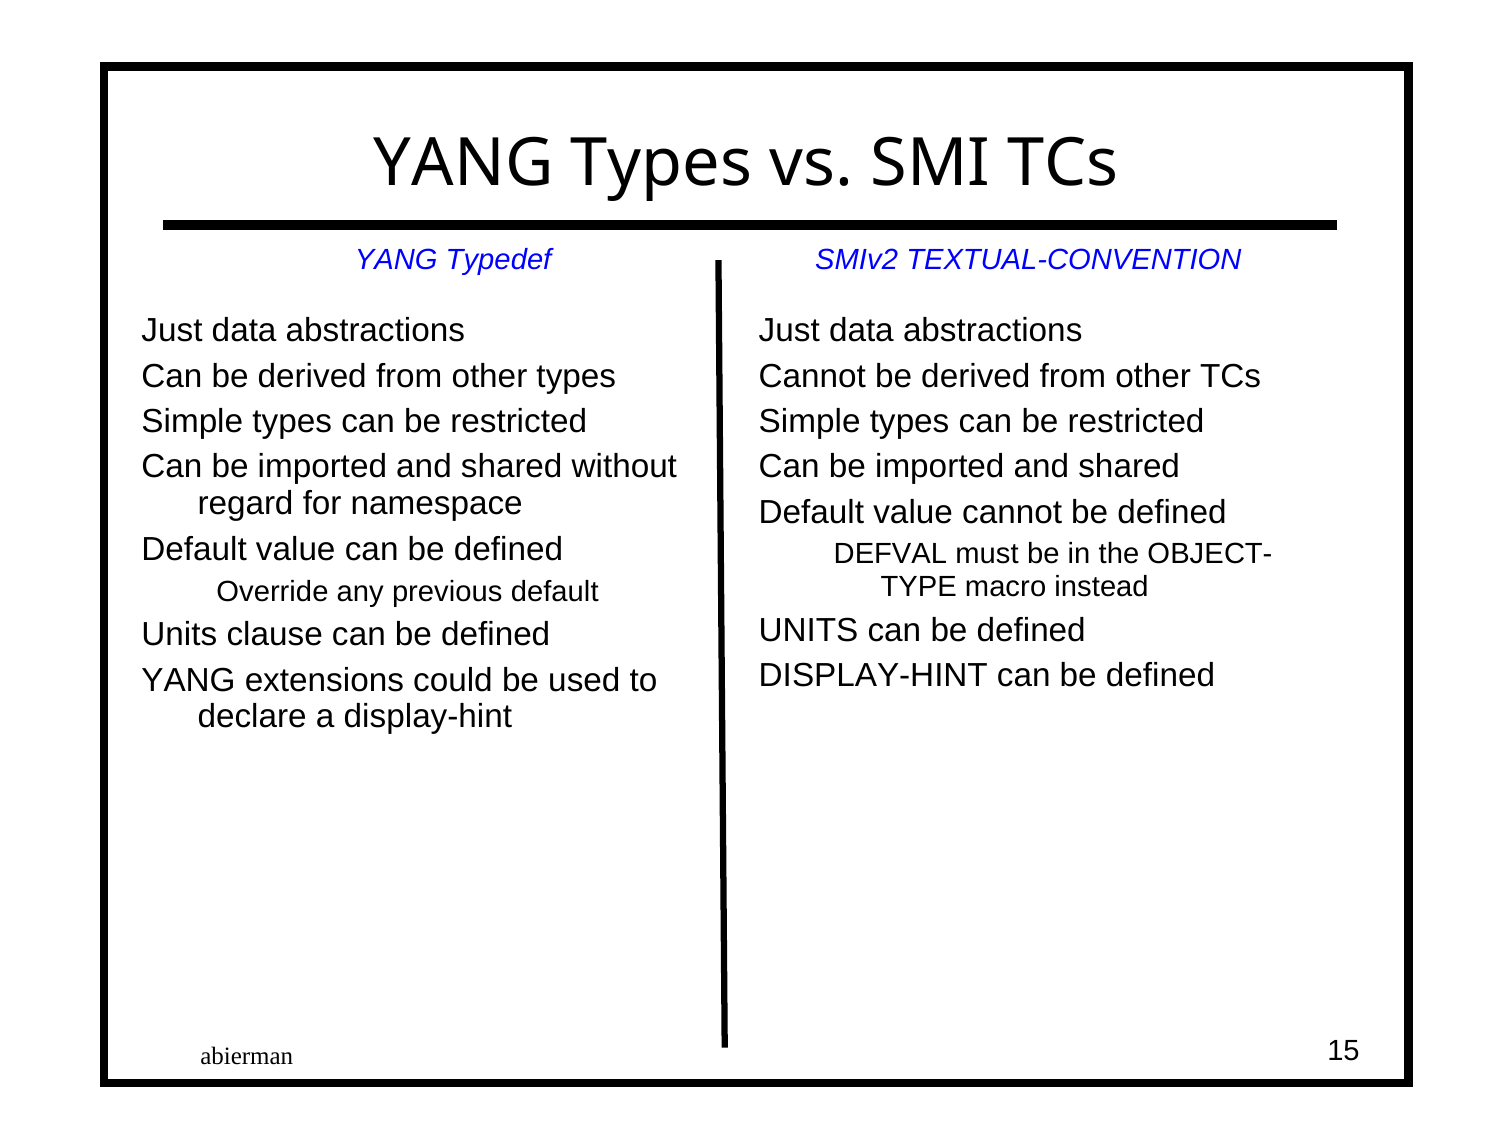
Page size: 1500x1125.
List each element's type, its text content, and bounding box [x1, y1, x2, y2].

text_box Just data abstractions Cannot be derived from other TCs Simple types can be restricted Can be imported and shared Default value cannot be defined DEFVAL must be in the OBJECT-TYPE macro instead UNITS can be defined DISPLAY-HINT can be defined [743, 304, 1313, 1017]
text_box SMIv2 TEXTUAL-CONVENTION [800, 234, 1257, 284]
list Just data abstractions Can be derived from other types Simple types can be restricted Can be imported and shared without regard for namespace Default value can be defined Override any previous default Units clause can be defined YANG extensions could be used to declare a display-hint [126, 304, 713, 1023]
title YANG Types vs. SMI TCs [162, 74, 1332, 213]
text_box YANG Typedef [340, 234, 567, 284]
